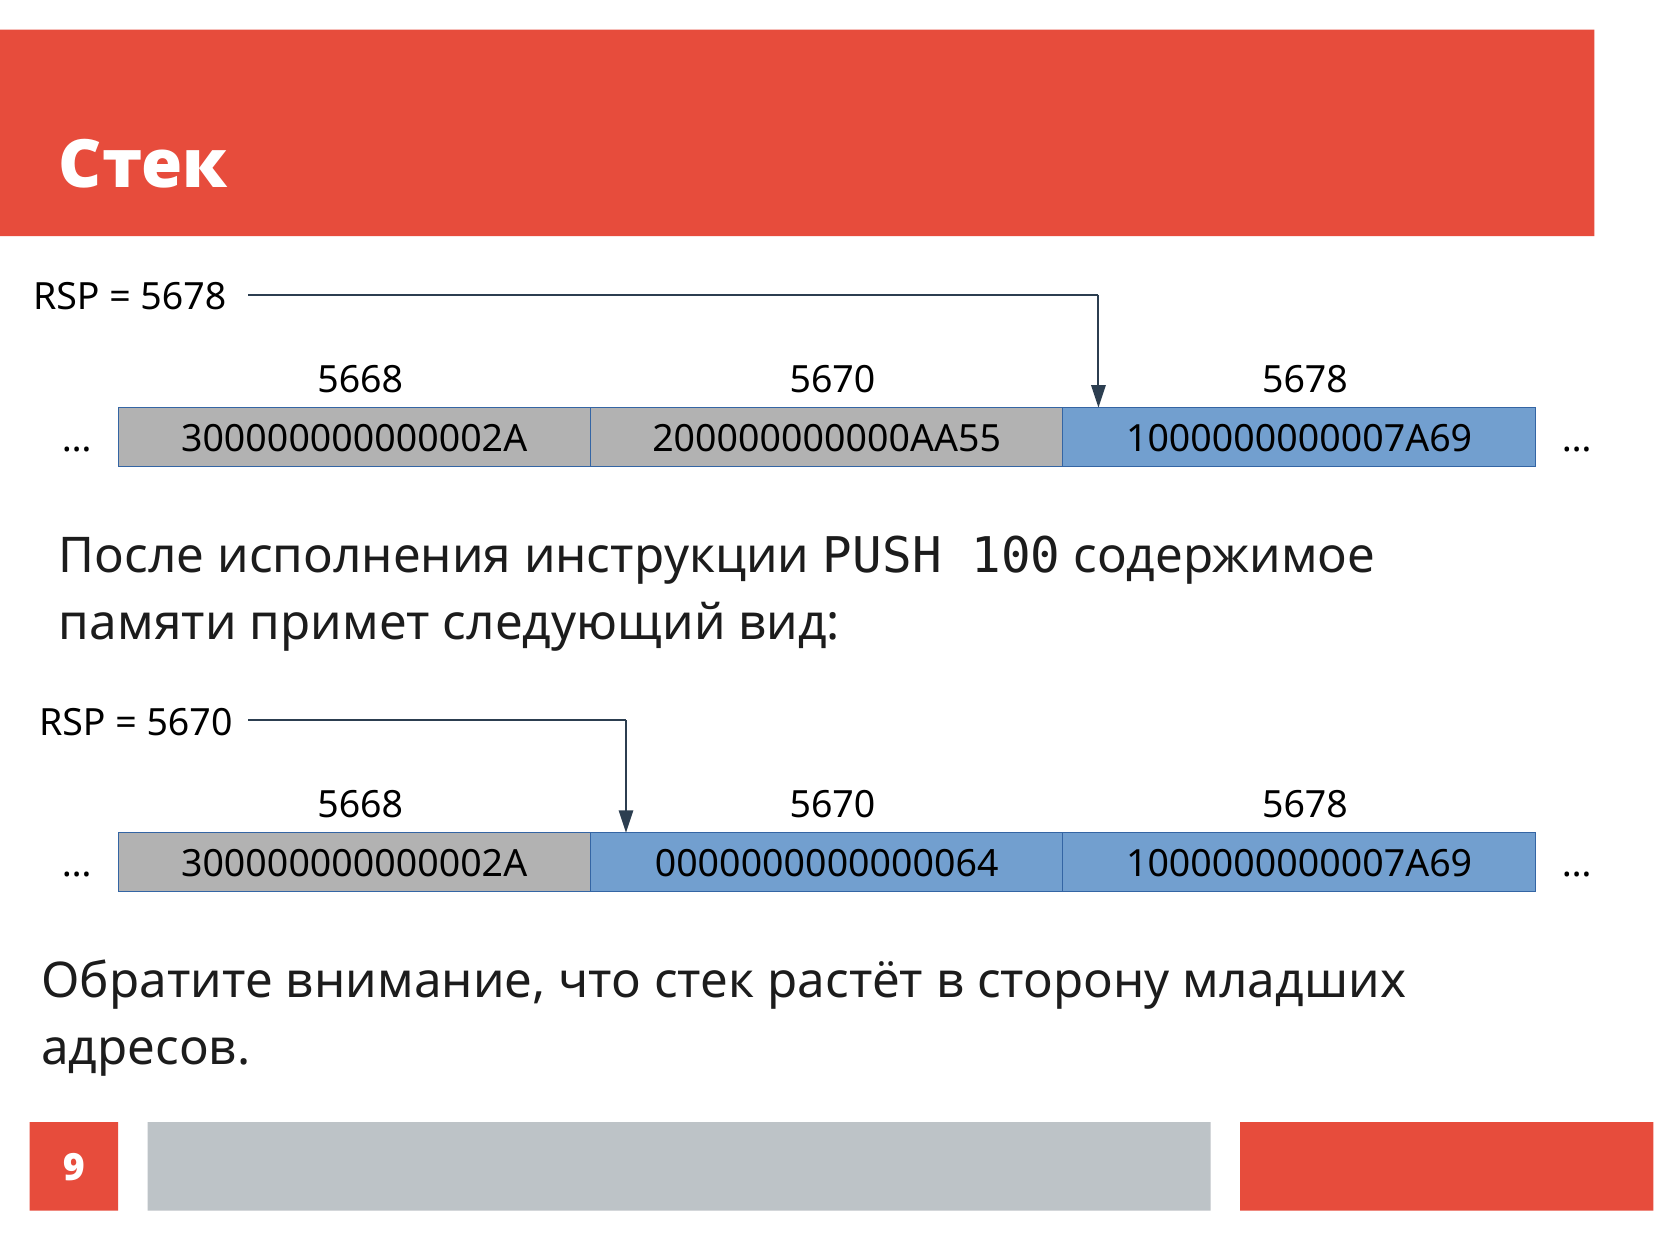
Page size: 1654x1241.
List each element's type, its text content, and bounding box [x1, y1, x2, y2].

text_box … [47, 407, 107, 467]
list Обратите внимание, что стек растёт в сторону младших адресов. [41, 944, 1548, 1081]
text_box … [47, 832, 107, 892]
text_box 0000000000000064 [590, 832, 1062, 892]
text_box 5670 [708, 779, 957, 827]
text_box 1000000000007A69 [1062, 832, 1536, 892]
text_box 5678 [1181, 354, 1430, 402]
text_box 5670 [708, 354, 957, 402]
text_box … [1547, 407, 1607, 467]
text_box RSP = 5670 [17, 696, 254, 745]
text_box 200000000000AA55 [590, 407, 1062, 467]
text_box 1000000000007A69 [1062, 407, 1536, 467]
list После исполнения инструкции PUSH 100 содержимое памяти примет следующий вид: [59, 519, 1565, 656]
text_box … [1547, 832, 1607, 892]
text_box 5678 [1181, 779, 1430, 827]
title Стек [59, 59, 1595, 207]
text_box RSP = 5678 [11, 271, 249, 319]
text_box 300000000000002A [118, 832, 590, 892]
text_box 300000000000002A [118, 407, 590, 467]
text_box 5668 [236, 354, 485, 402]
text_box 5668 [236, 779, 485, 827]
